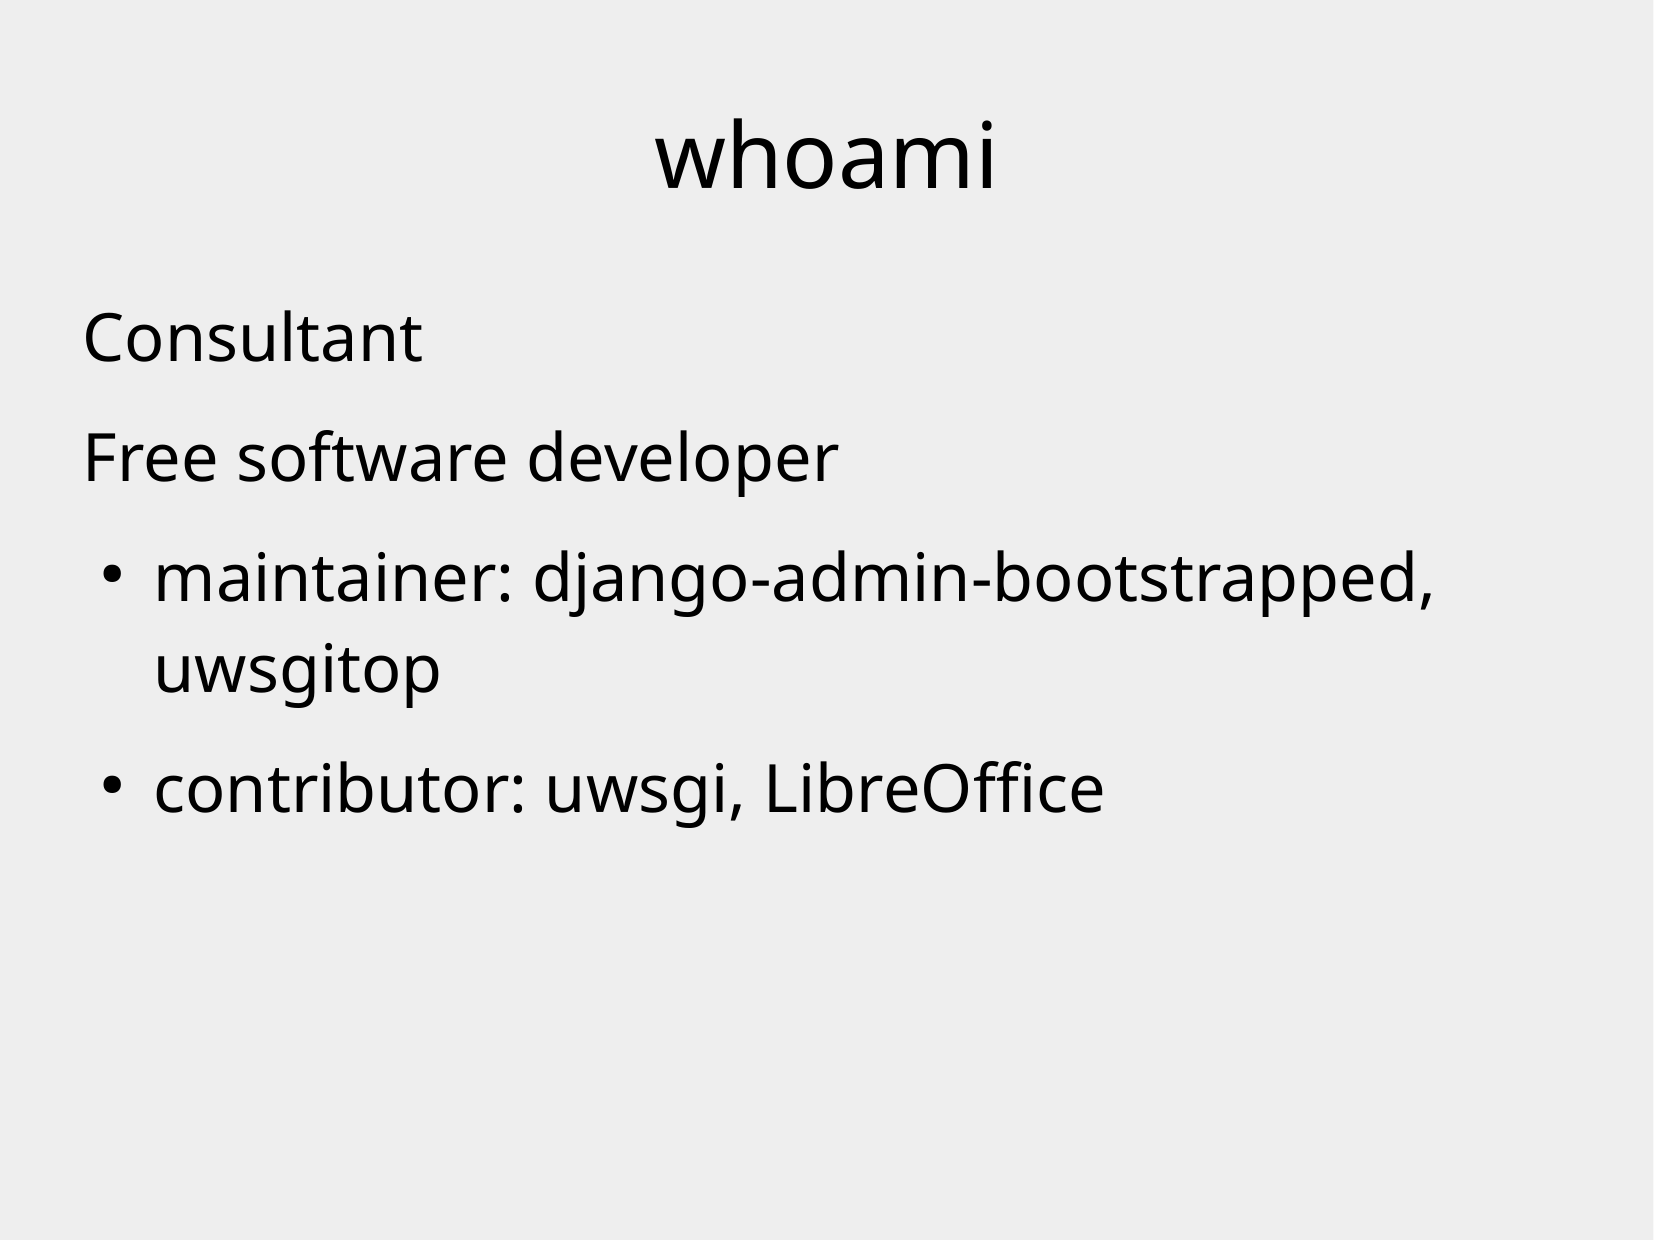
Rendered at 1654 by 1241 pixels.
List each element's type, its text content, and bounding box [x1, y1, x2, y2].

list Consultant Free software developer maintainer: django-admin-bootstrapped, uwsgitop contributor: uwsgi, LibreOffice [82, 290, 1571, 1010]
title whoami [82, 49, 1571, 257]
